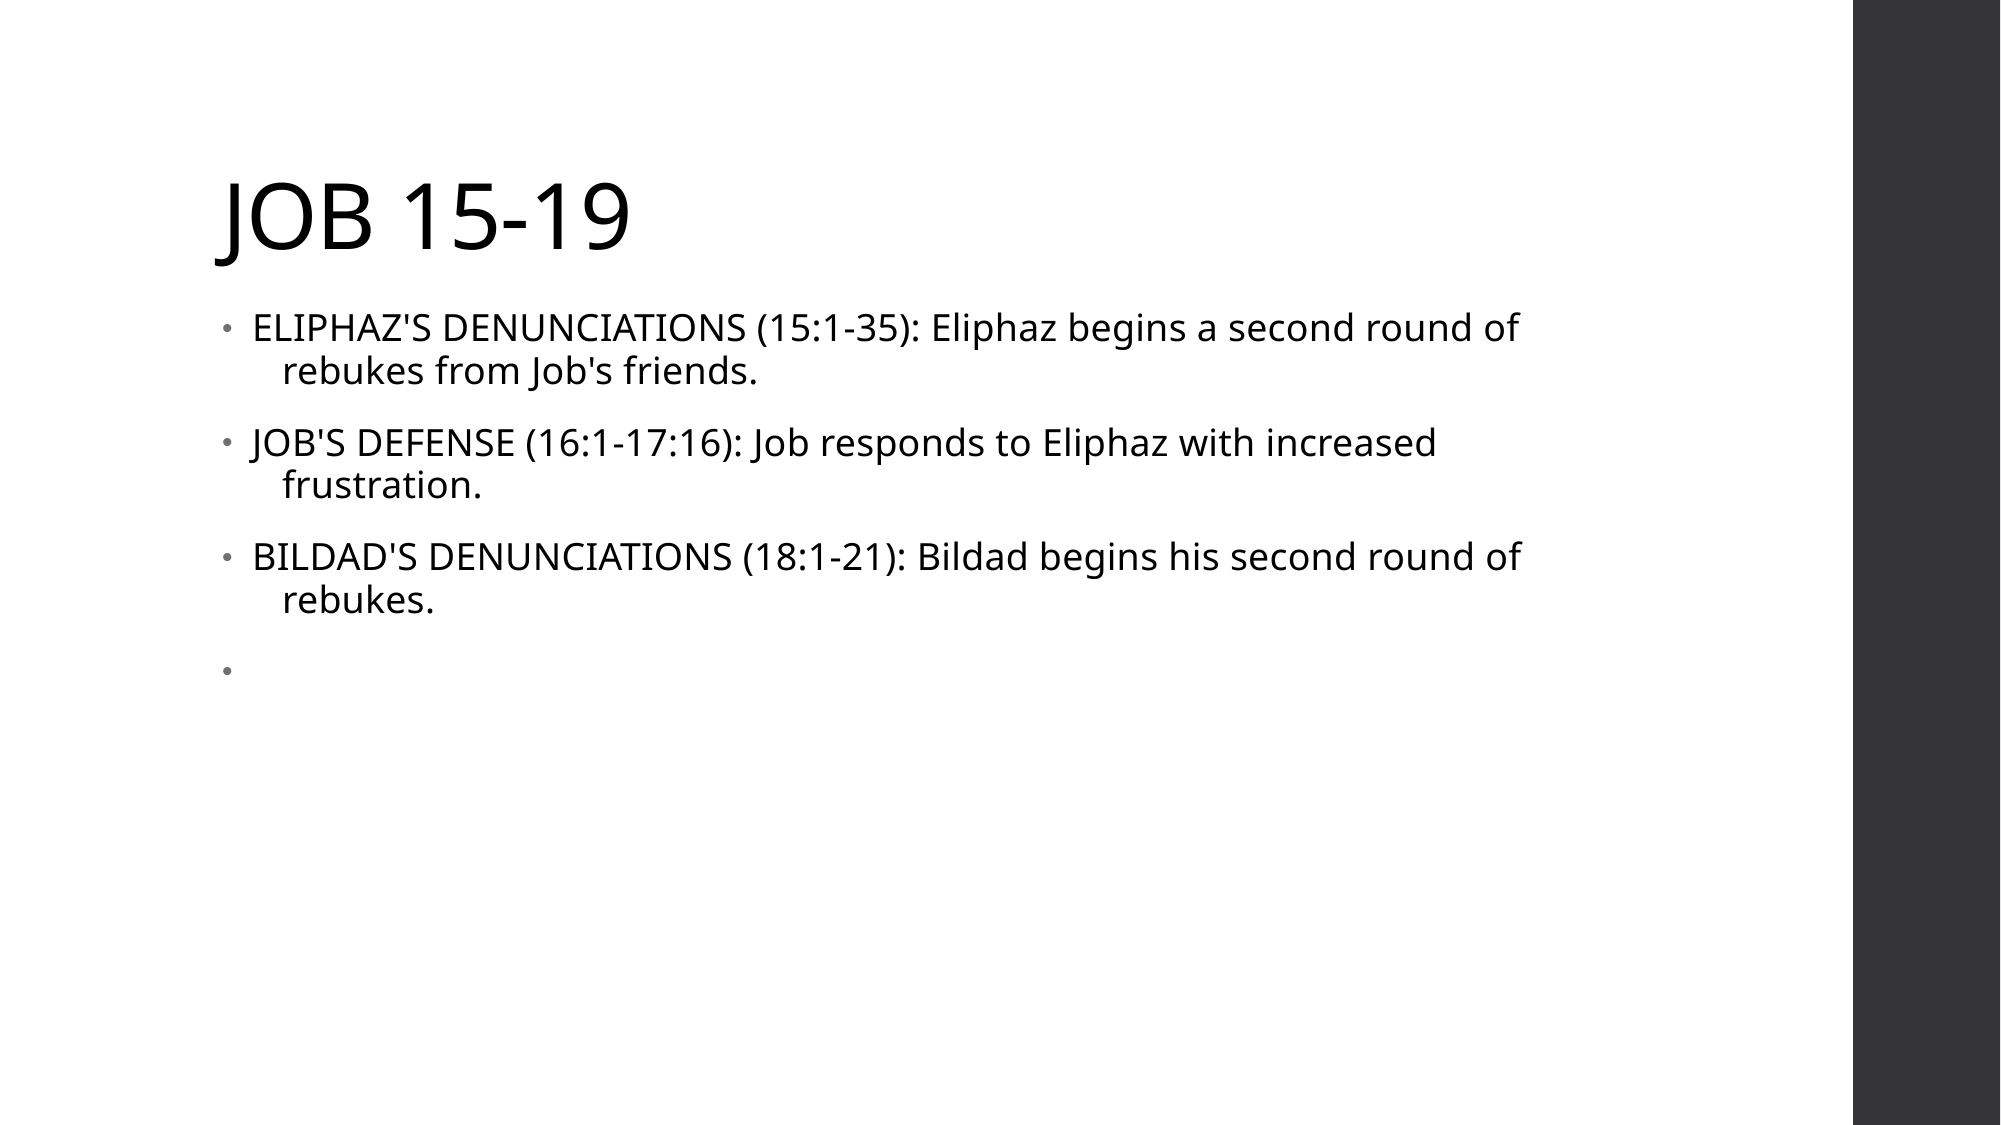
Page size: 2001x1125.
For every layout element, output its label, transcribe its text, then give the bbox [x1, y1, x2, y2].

title JOB 15-19 [206, 60, 1797, 278]
list ELIPHAZ'S DENUNCIATIONS (15:1-35): Eliphaz begins a second round of rebukes from Job's friends. JOB'S DEFENSE (16:1-17:16): Job responds to Eliphaz with increased frustration. BILDAD'S DENUNCIATIONS (18:1-21): Bildad begins his second round of rebukes. [206, 299, 1617, 1014]
